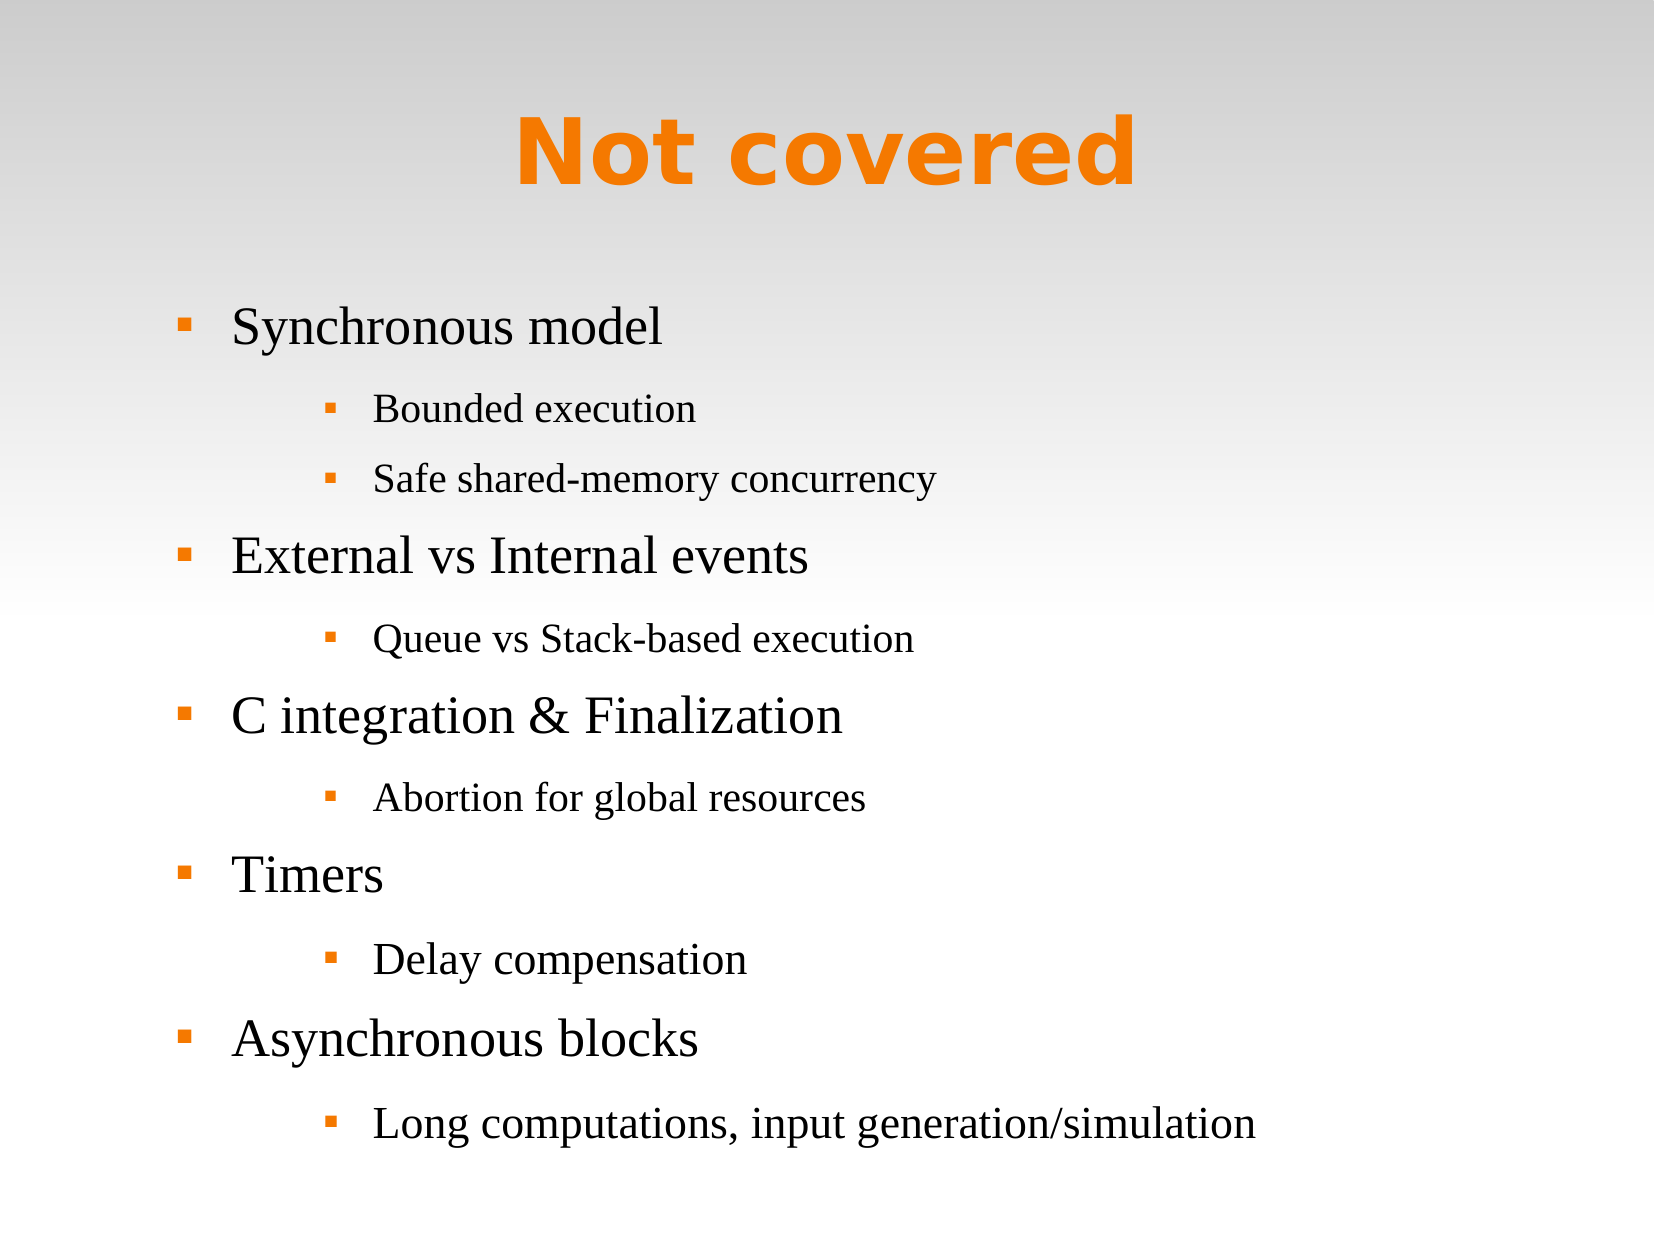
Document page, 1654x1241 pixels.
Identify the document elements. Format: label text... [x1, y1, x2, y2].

title Not covered [82, 49, 1571, 257]
list Synchronous model Bounded execution Safe shared-memory concurrency External vs Internal events Queue vs Stack-based execution C integration & Finalization Abortion for global resources Timers Delay compensation Asynchronous blocks Long computations, input generation/simulation [89, 296, 1463, 1203]
